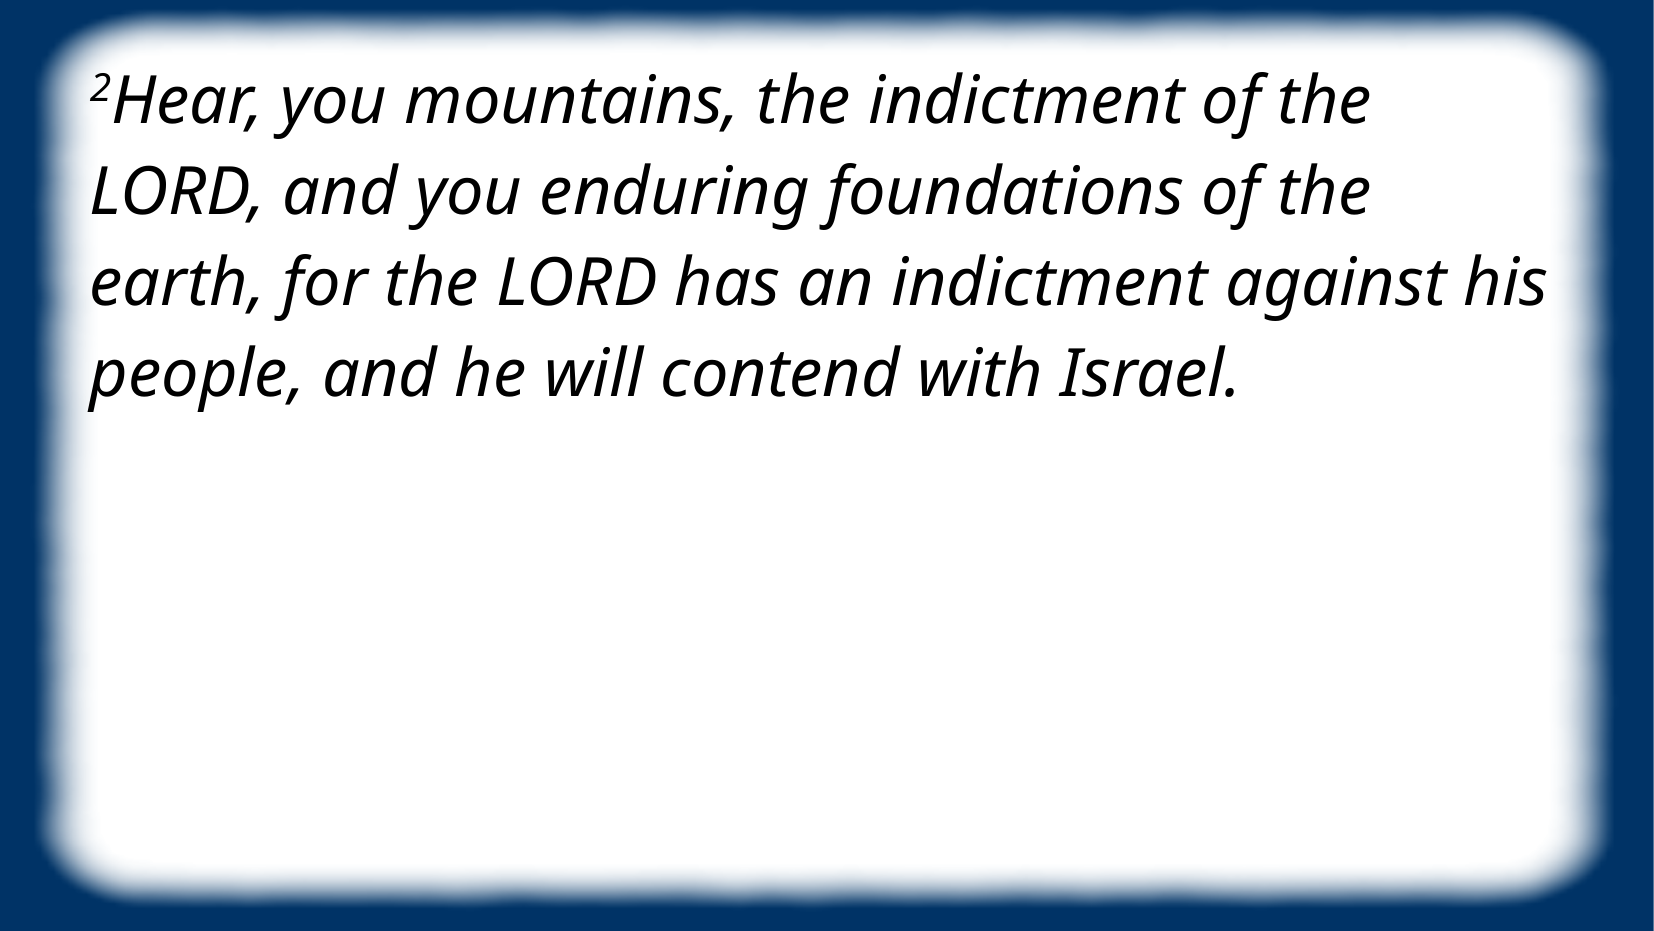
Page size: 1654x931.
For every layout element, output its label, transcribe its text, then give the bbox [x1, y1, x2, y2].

text_box 2Hear, you mountains, the indictment of the LORD, and you enduring foundations of the earth, for the LORD has an indictment against his people, and he will contend with Israel. [75, 45, 1576, 415]
picture [0, 0, 1654, 931]
